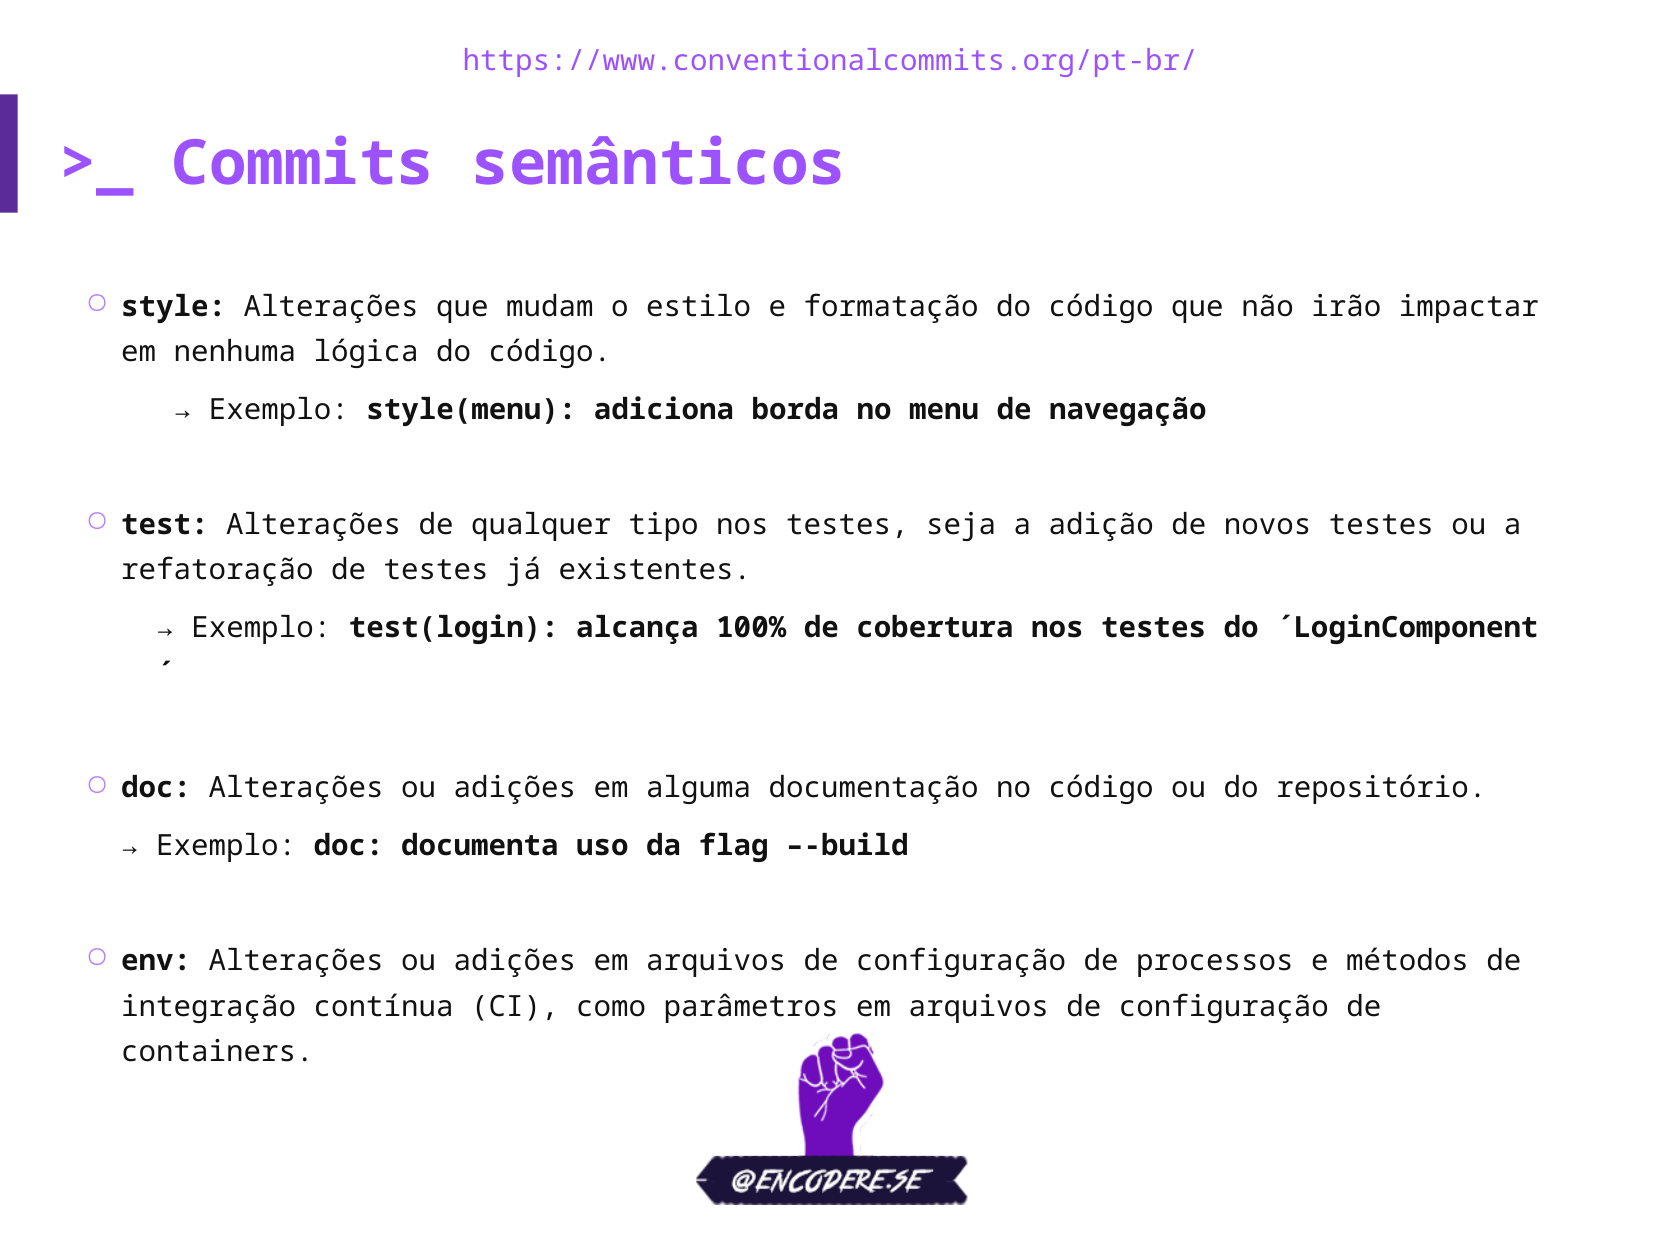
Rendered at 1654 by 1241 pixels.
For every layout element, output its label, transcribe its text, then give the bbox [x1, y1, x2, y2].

picture [696, 1036, 969, 1205]
text_box https://www.conventionalcommits.org/pt-br/ [447, 31, 1241, 83]
text_box style: Alterações que mudam o estilo e formatação do código que não irão impactar em nenhuma lógica do código. → Exemplo: style(menu): adiciona borda no menu de navegação test: Alterações de qualquer tipo nos testes, seja a adição de novos testes ou a refatoração de testes já existentes. → Exemplo: test(login): alcança 100% de cobertura nos testes do ´LoginComponent´ doc: Alterações ou adições em alguma documentação no código ou do repositório. → Exemplo: doc: documenta uso da flag –-build env: Alterações ou adições em arquivos de configuração de processos e métodos de integração contínua (CI), como parâmetros em arquivos de configuração de containers. [70, 271, 1571, 1036]
text_box [0, 94, 18, 213]
title >_ Commits semânticos [59, 118, 1489, 213]
